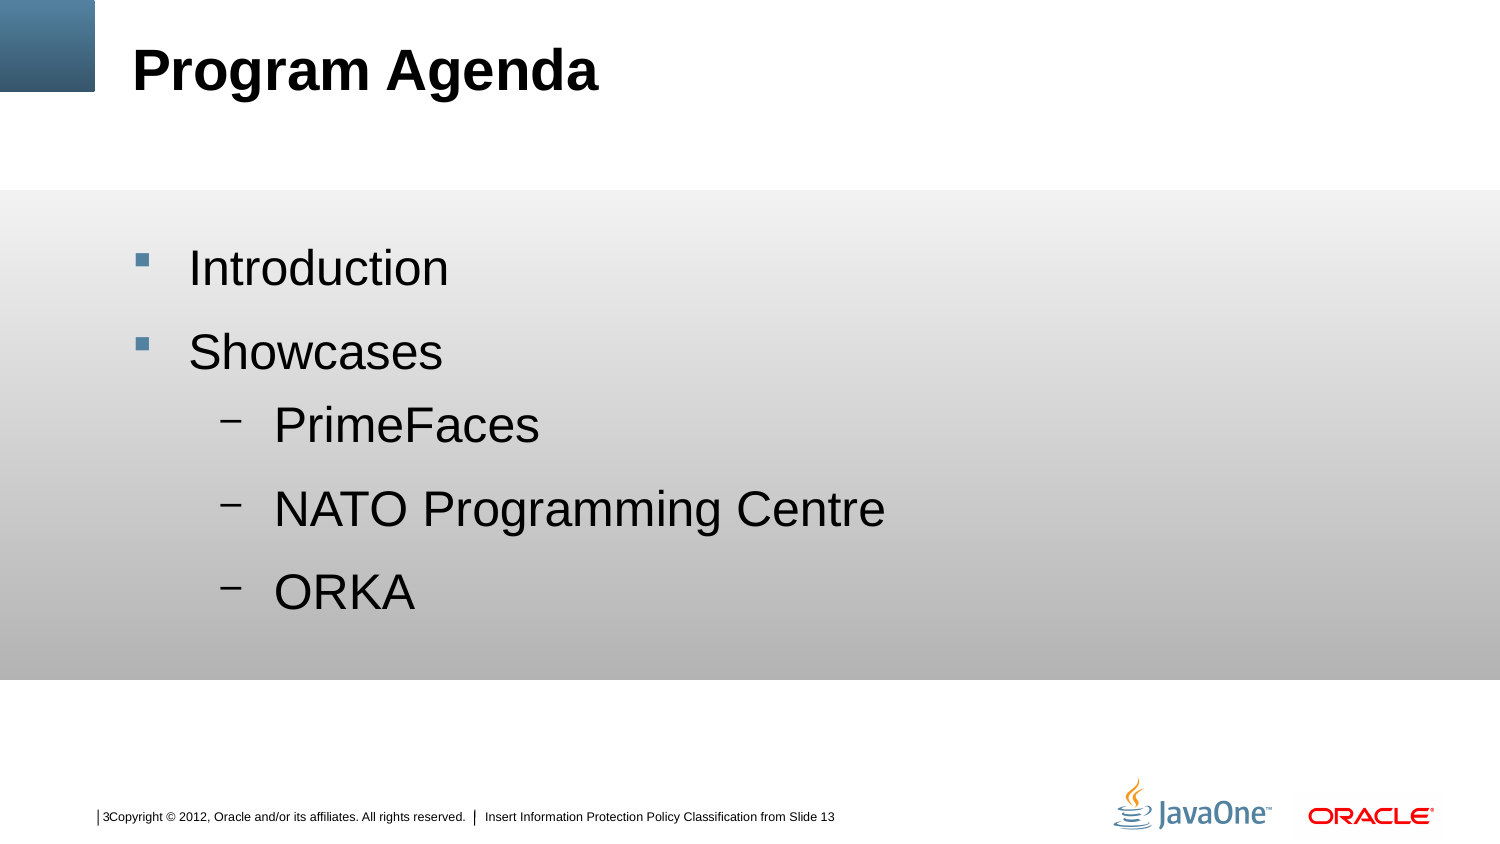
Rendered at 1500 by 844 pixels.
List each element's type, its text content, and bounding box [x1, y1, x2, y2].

list Introduction Showcases PrimeFaces NATO Programming Centre ORKA [132, 223, 1407, 653]
picture [1097, 761, 1288, 844]
picture [1293, 792, 1445, 840]
title Program Agenda [132, 40, 1407, 166]
